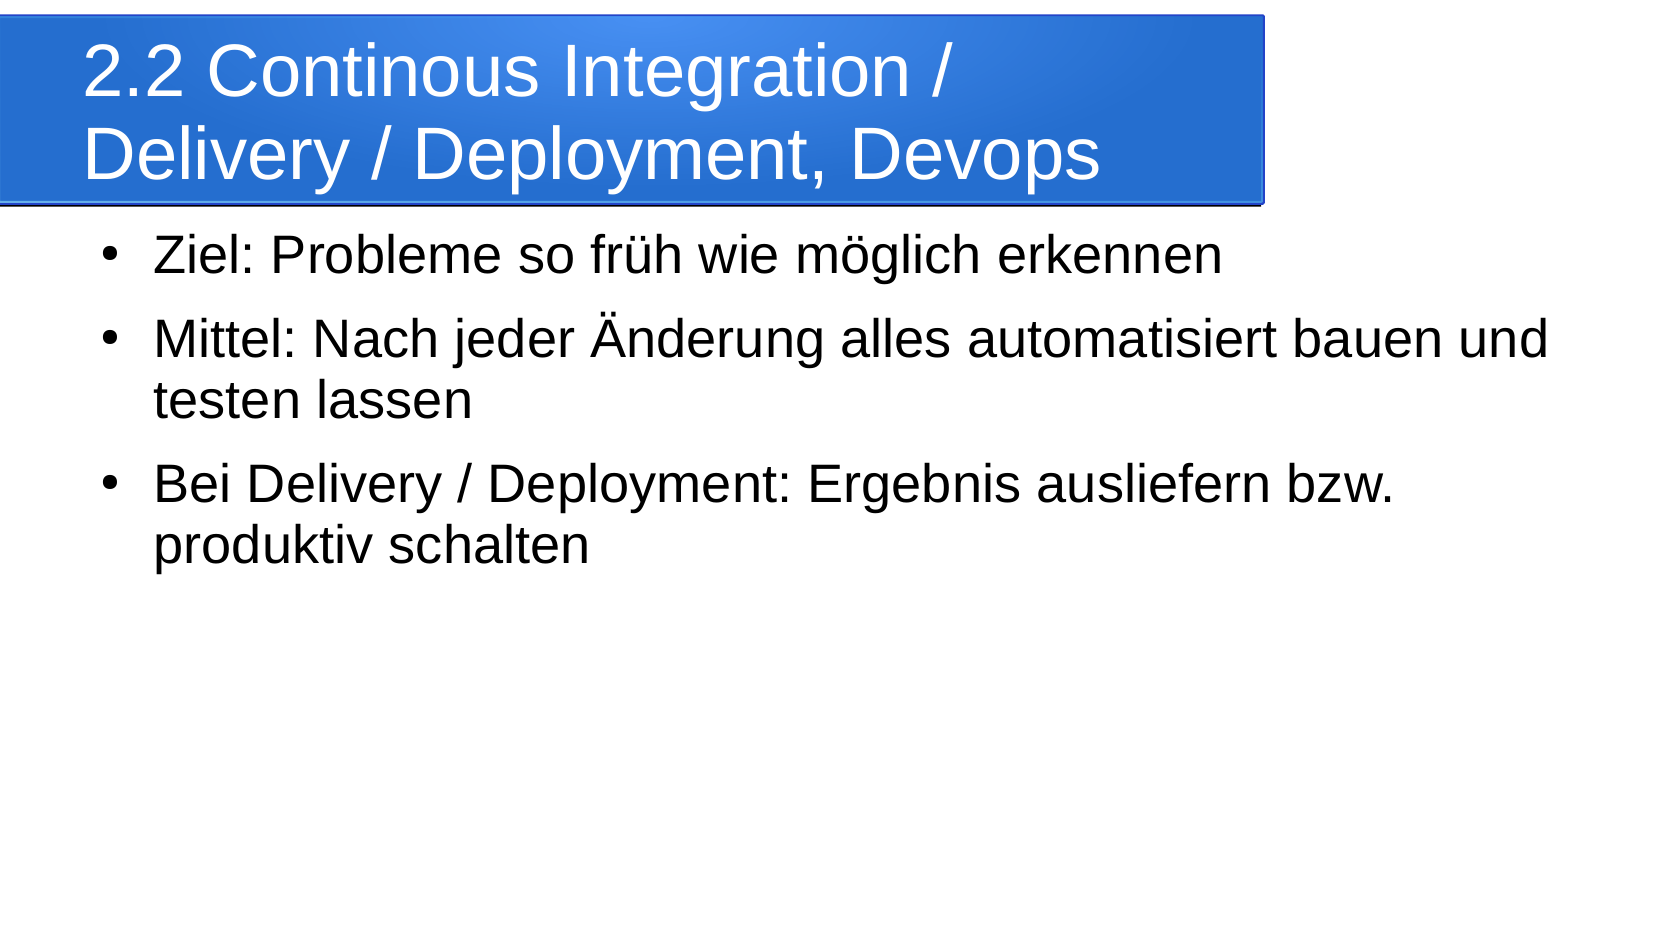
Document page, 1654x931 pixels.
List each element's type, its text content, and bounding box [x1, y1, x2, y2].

title 2.2 Continous Integration / Delivery / Deployment, Devops [82, 29, 1235, 196]
list Ziel: Probleme so früh wie möglich erkennen Mittel: Nach jeder Änderung alles automatisiert bauen und testen lassen Bei Delivery / Deployment: Ergebnis ausliefern bzw. produktiv schalten [82, 224, 1571, 764]
